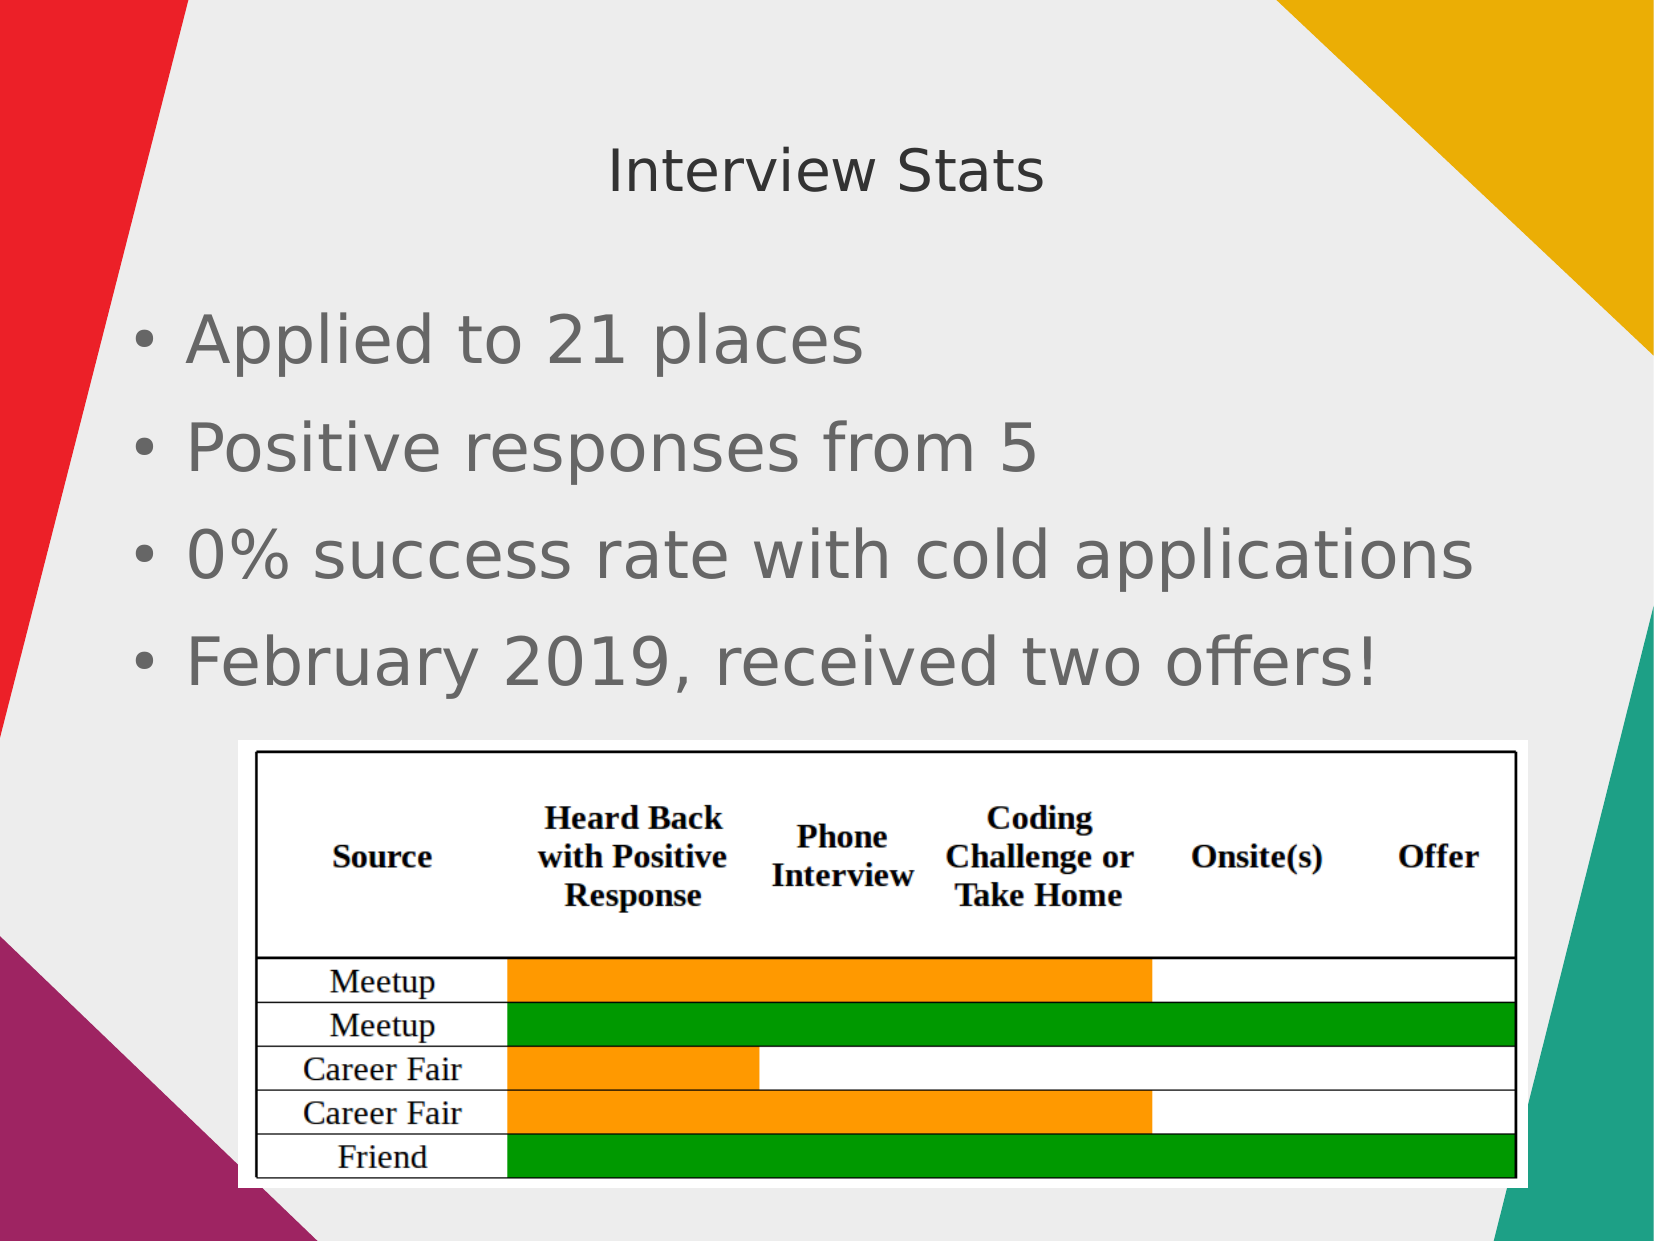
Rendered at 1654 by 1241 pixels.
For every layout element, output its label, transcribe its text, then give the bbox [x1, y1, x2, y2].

title Interview Stats [114, 73, 1539, 271]
picture [238, 740, 1528, 1188]
list Applied to 21 places Positive responses from 5 0% success rate with cold applications February 2019, received two offers! [114, 302, 1539, 1033]
